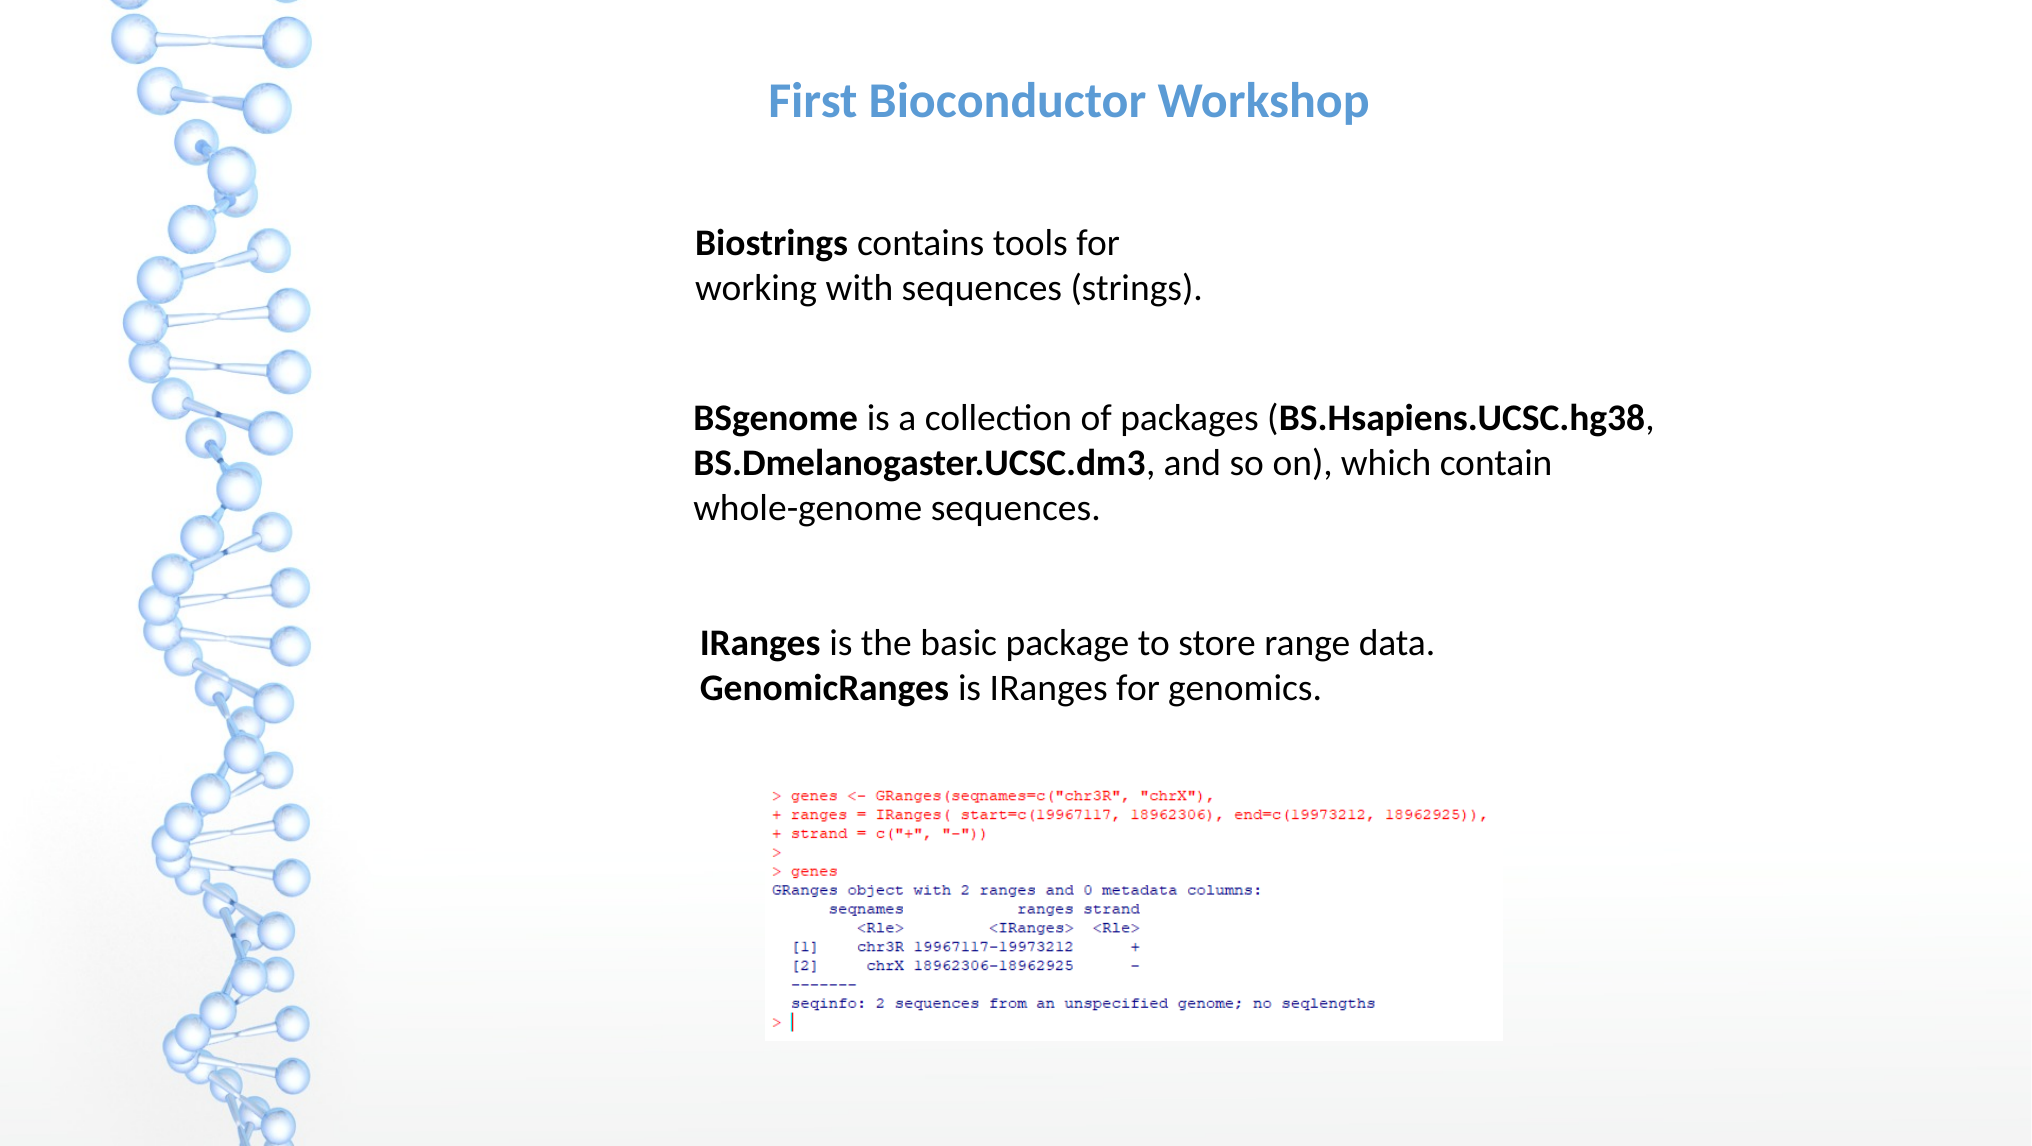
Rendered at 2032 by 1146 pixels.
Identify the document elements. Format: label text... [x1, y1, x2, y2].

picture [765, 785, 1503, 1041]
text_box IRanges is the basic package to store range data. GenomicRanges is IRanges for genomics. [684, 610, 1654, 717]
text_box BSgenome is a collection of packages (BS.Hsapiens.UCSC.hg38, BS.Dmelanogaster.UCSC.dm3, and so on), which contain whole-genome sequences. [678, 385, 1672, 537]
text_box Biostrings contains tools for working with sequences (strings). [680, 210, 1233, 317]
text_box First Bioconductor Workshop [753, 59, 1454, 136]
